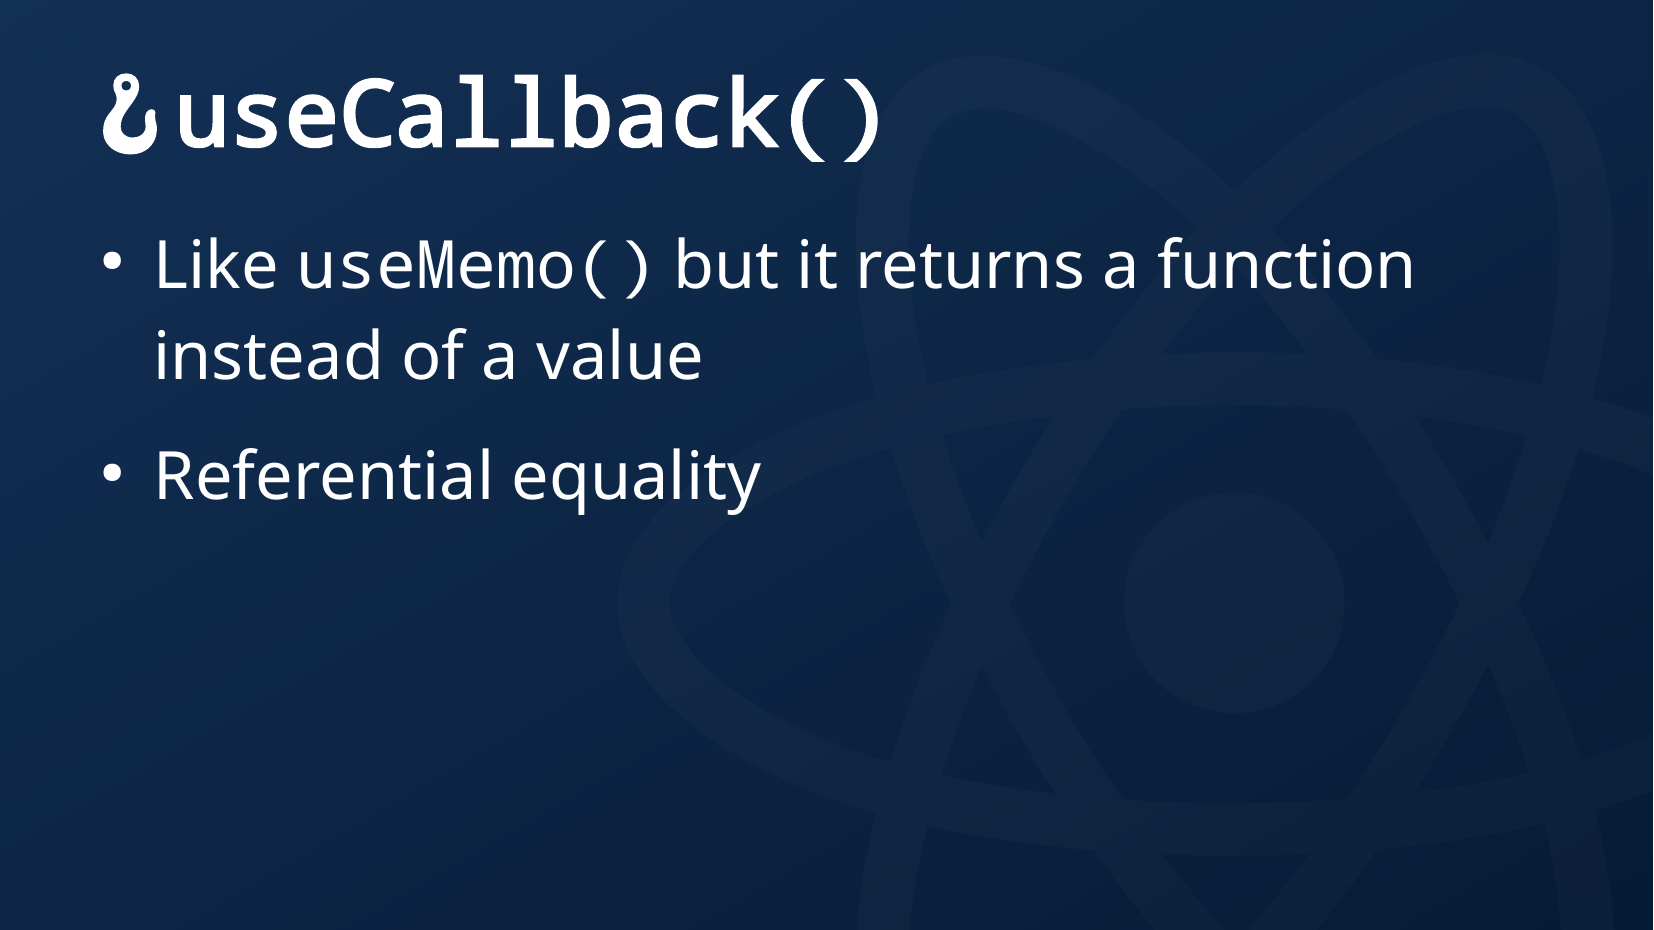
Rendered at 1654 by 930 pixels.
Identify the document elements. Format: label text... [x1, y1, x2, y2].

list Like useMemo() but it returns a function instead of a value Referential equality [82, 217, 1571, 757]
title 🪝useCallback() [82, 37, 1571, 193]
